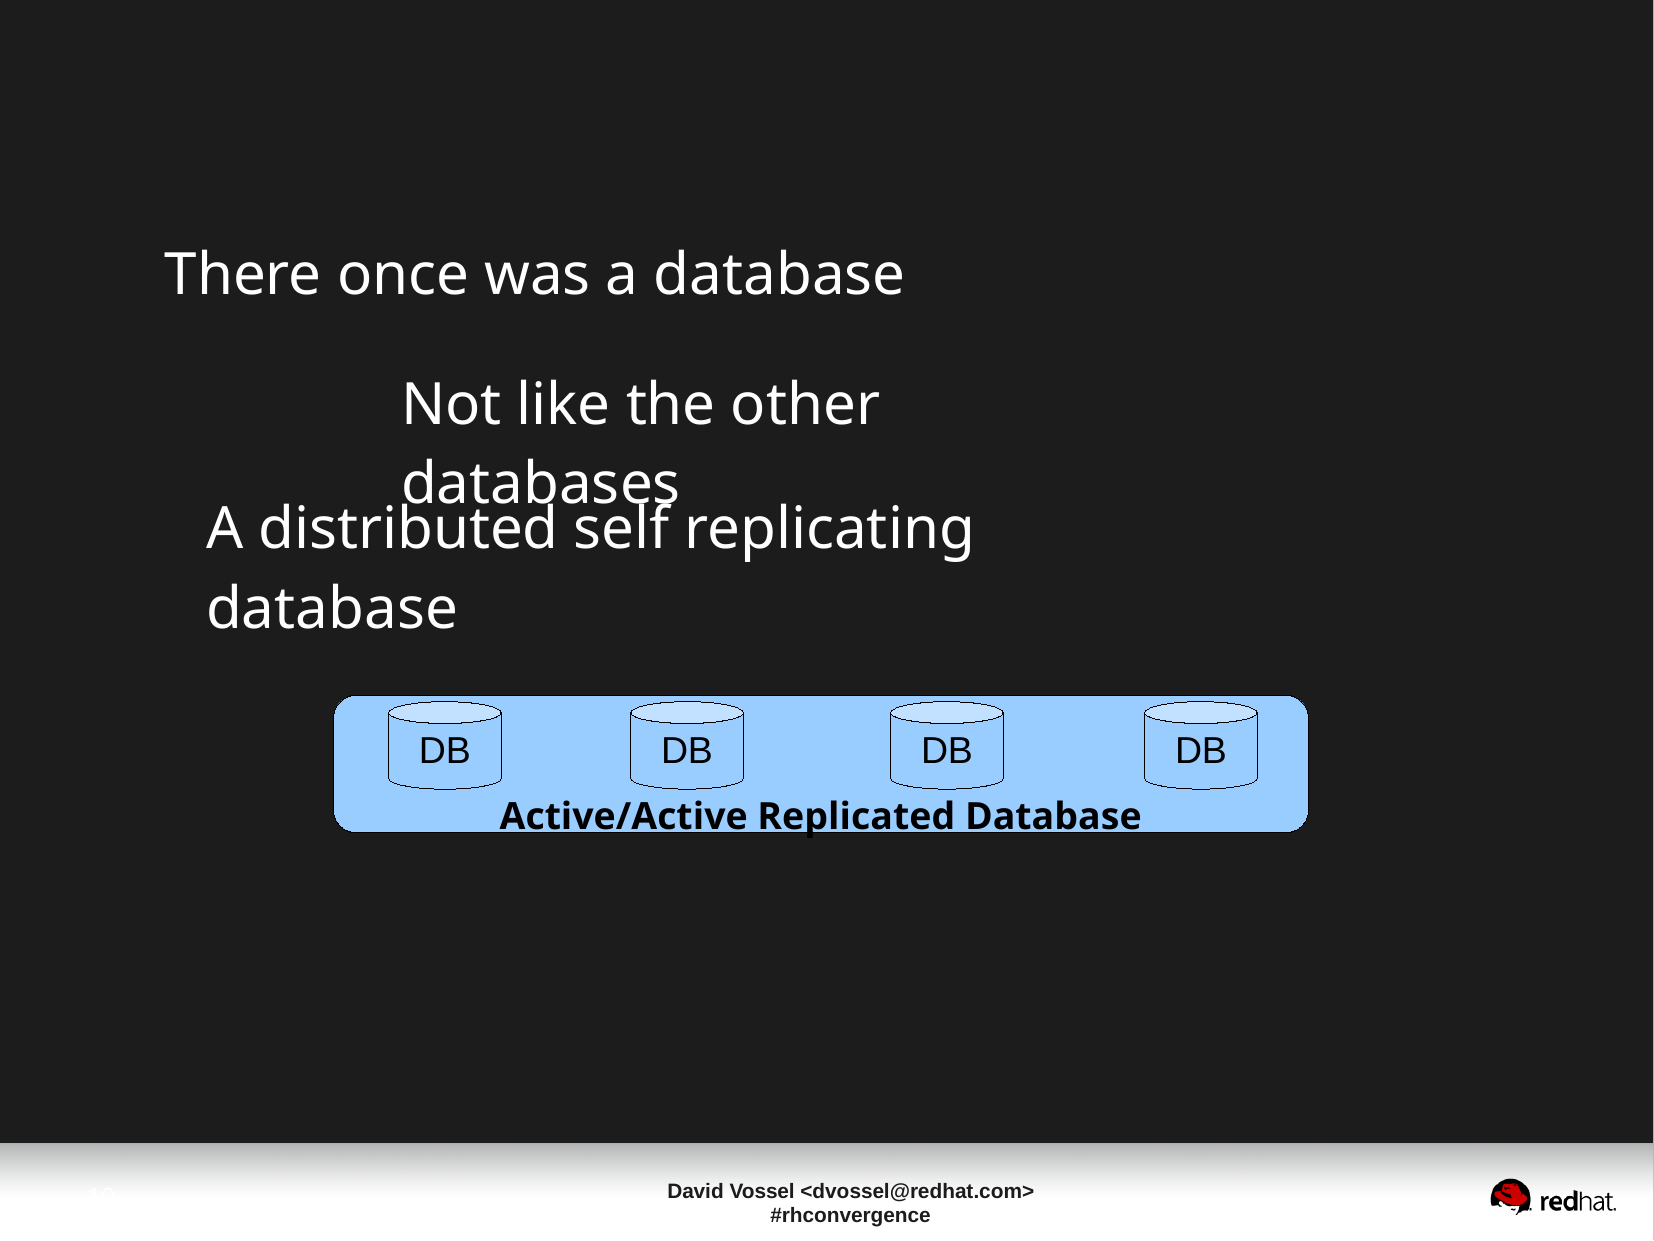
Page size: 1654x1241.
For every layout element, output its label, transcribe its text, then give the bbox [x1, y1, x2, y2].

text_box DB [890, 713, 1004, 790]
text_box MySQL resource-agent [890, 701, 1004, 724]
picture [0, 1143, 1654, 1241]
text_box A distributed self replicating database [191, 479, 1126, 570]
text_box DB [1144, 713, 1258, 790]
text_box DB [630, 713, 744, 790]
text_box DB [388, 713, 502, 790]
text_box Pacemaker [630, 701, 744, 724]
text_box Not like the other databases [386, 355, 1174, 446]
text_box MySQL [1144, 701, 1258, 724]
text_box Active/Active Replicated Database [333, 695, 1309, 833]
text_box There once was a database [150, 225, 938, 316]
